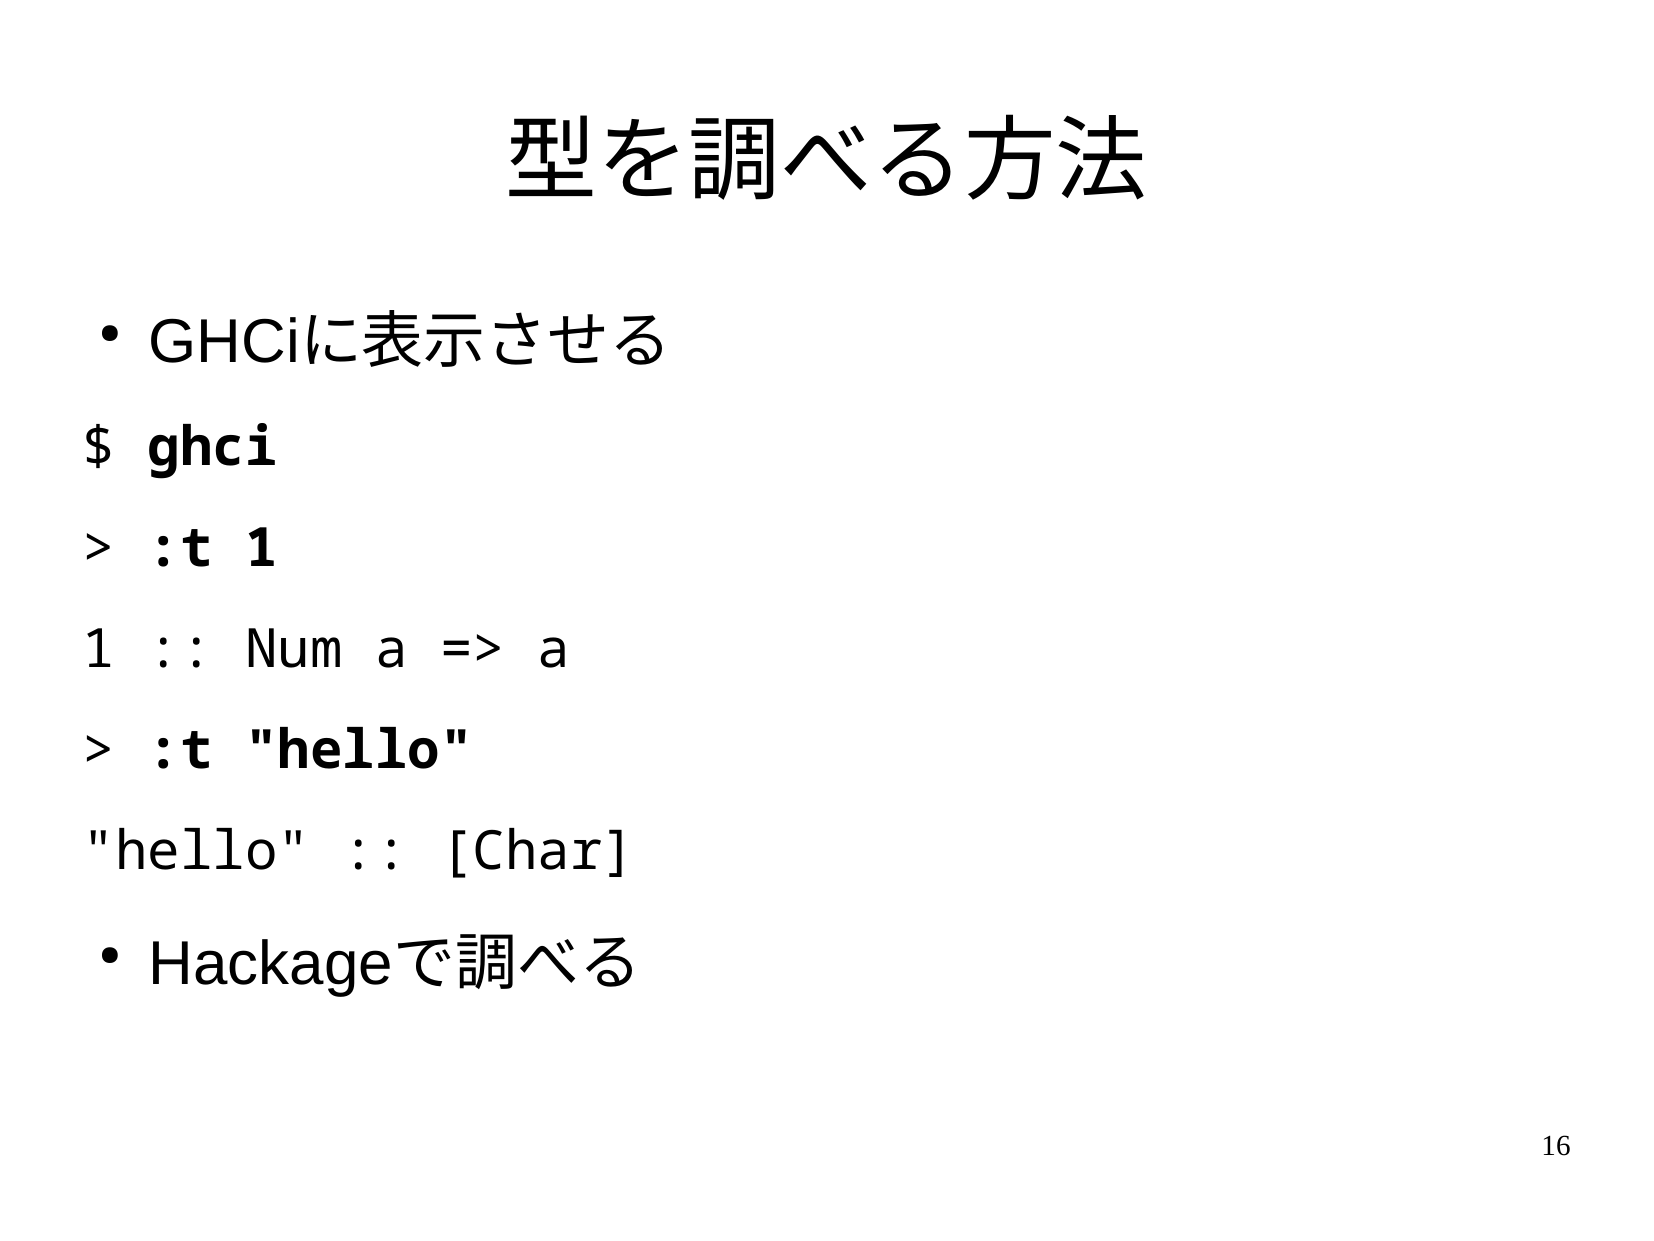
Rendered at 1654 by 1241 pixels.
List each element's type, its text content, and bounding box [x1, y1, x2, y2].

list GHCiに表示させる $ ghci > :t 1 1 :: Num a => a > :t "hello" "hello" :: [Char] Hackageで調べる [82, 290, 1571, 1010]
title 型を調べる方法 [82, 49, 1571, 257]
